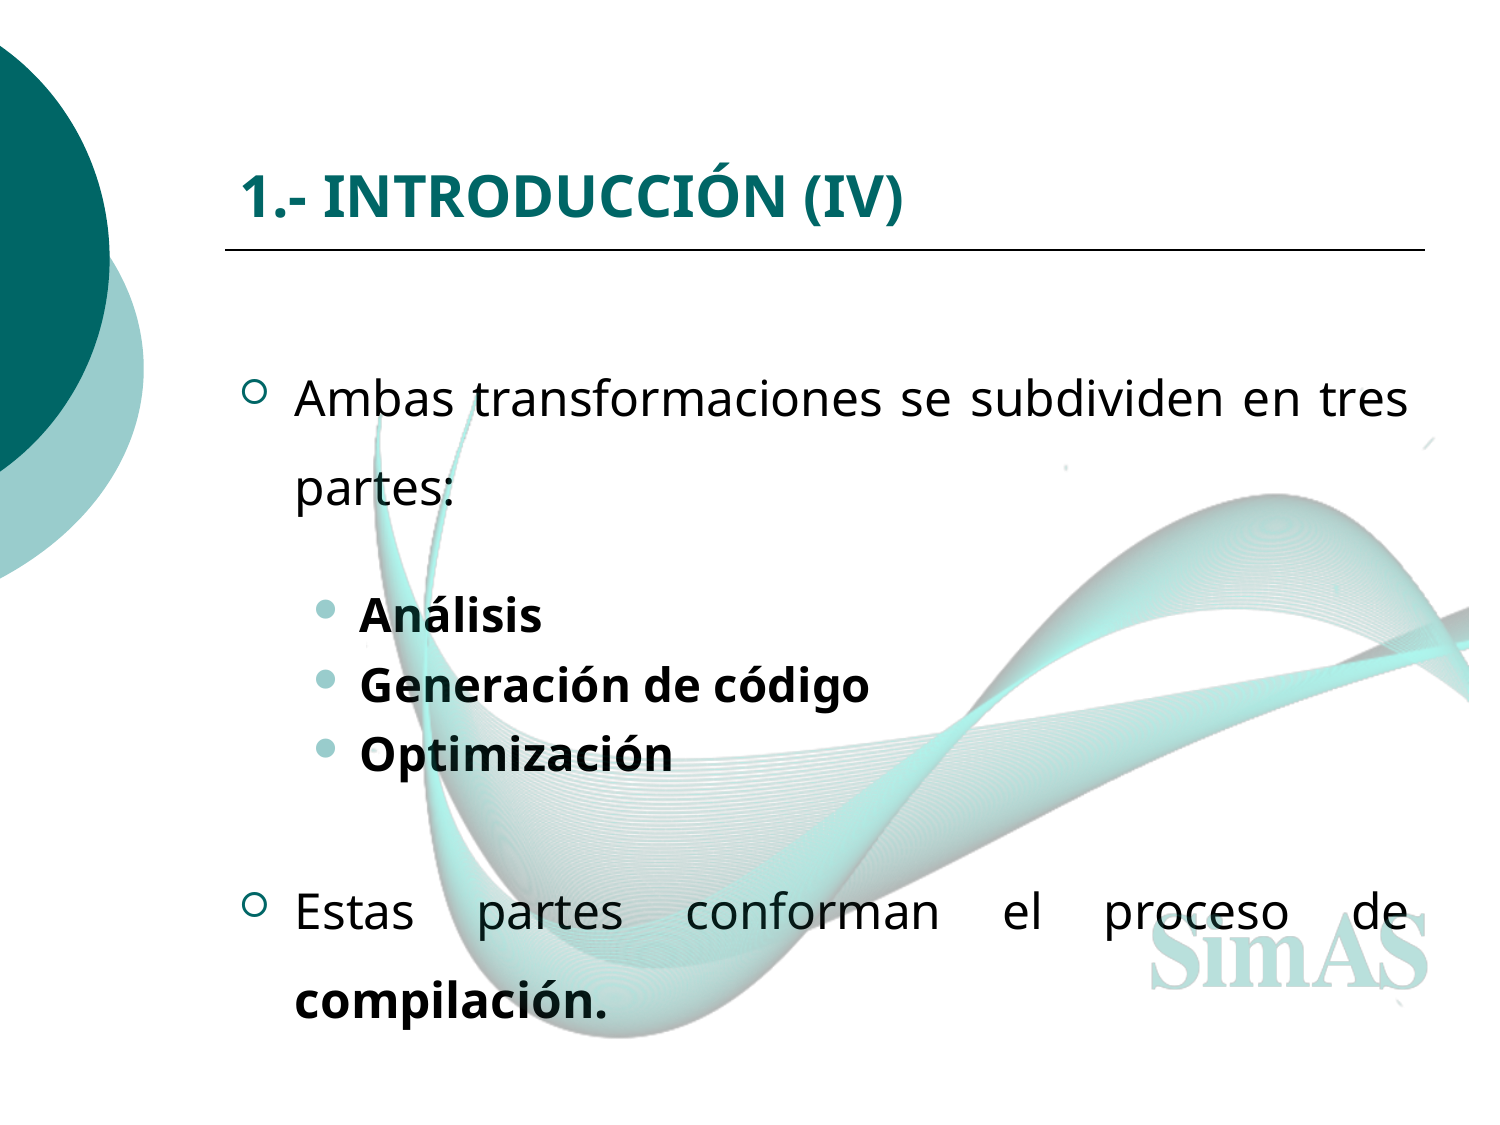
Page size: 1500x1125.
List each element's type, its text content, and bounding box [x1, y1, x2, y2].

title 1.- INTRODUCCIÓN (IV) [224, 49, 1425, 237]
picture [366, 386, 1469, 1040]
list Ambas transformaciones se subdividen en tres partes: Análisis Generación de código Optimización Estas partes conforman el proceso de compilación. [224, 267, 1425, 1125]
